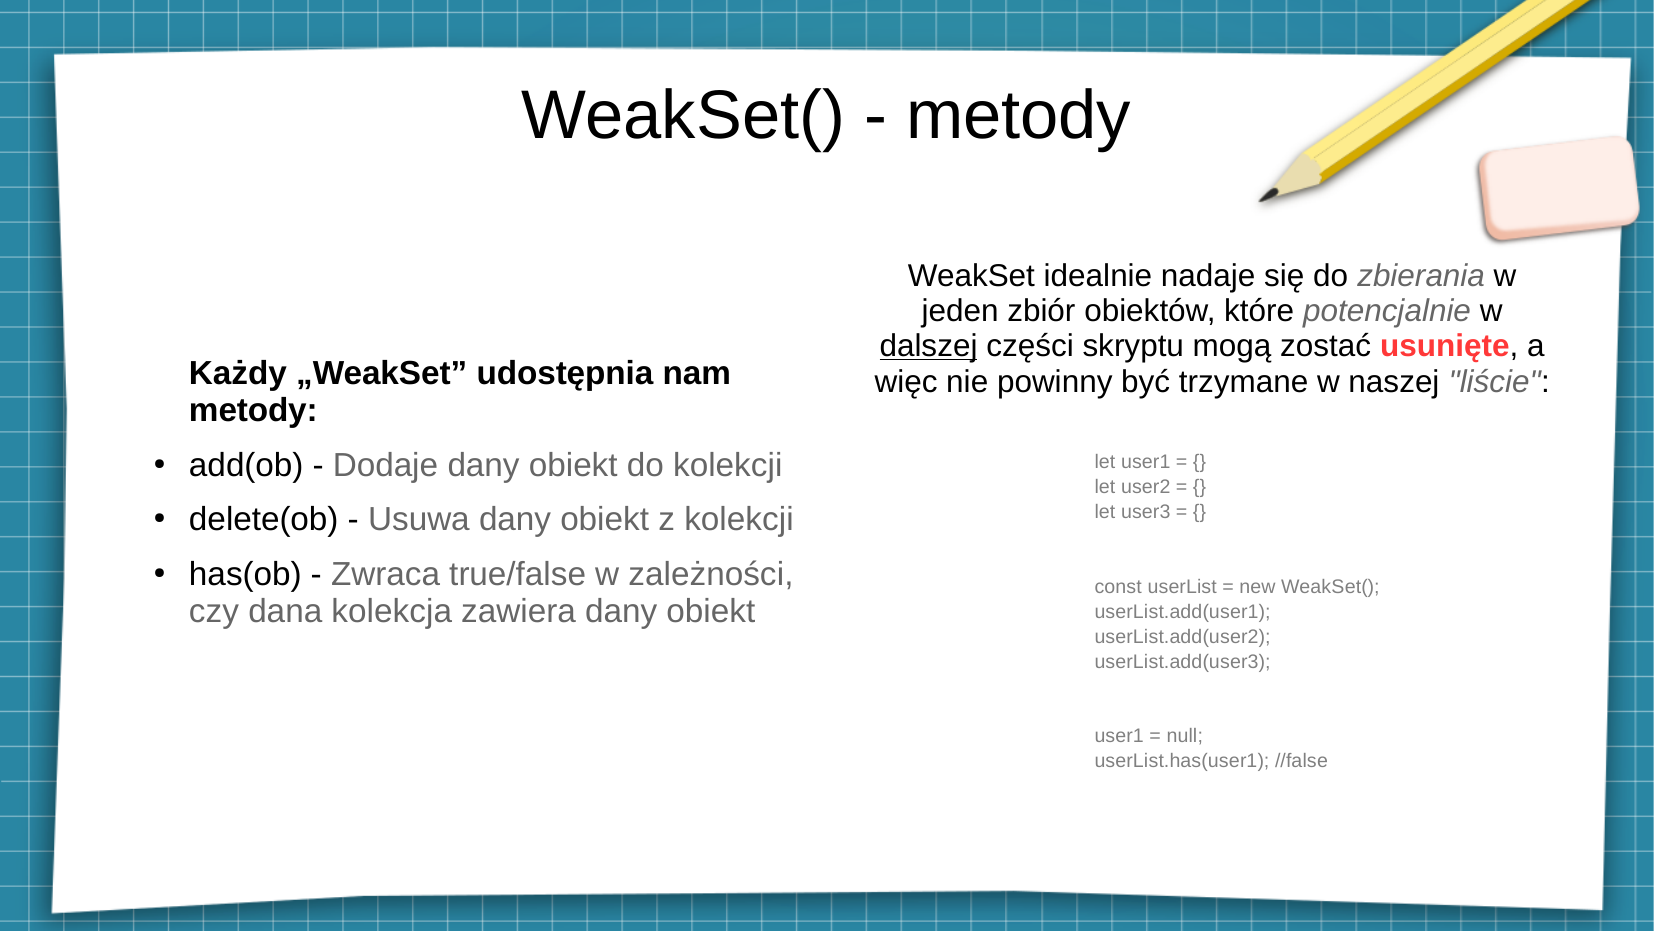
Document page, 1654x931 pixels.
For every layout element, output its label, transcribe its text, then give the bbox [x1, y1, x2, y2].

list WeakSet idealnie nadaje się do zbierania w jeden zbiór obiektów, które potencjalnie w dalszej części skryptu mogą zostać usunięte, a więc nie powinny być trzymane w naszej "liście": let user1 = {} let user2 = {} let user3 = {} const userList = new WeakSet(); userList.add(user1); userList.add(user2); userList.add(user3); user1 = null; userList.has(user1); //false [826, 257, 1553, 798]
picture [0, 0, 1654, 931]
title WeakSet() - metody [82, 37, 1571, 193]
list Każdy „WeakSet” udostępnia nam metody: add(ob) - Dodaje dany obiekt do kolekcji delete(ob) - Usuwa dany obiekt z kolekcji has(ob) - Zwraca true/false w zależności, czy dana kolekcja zawiera dany obiekt [118, 354, 826, 639]
